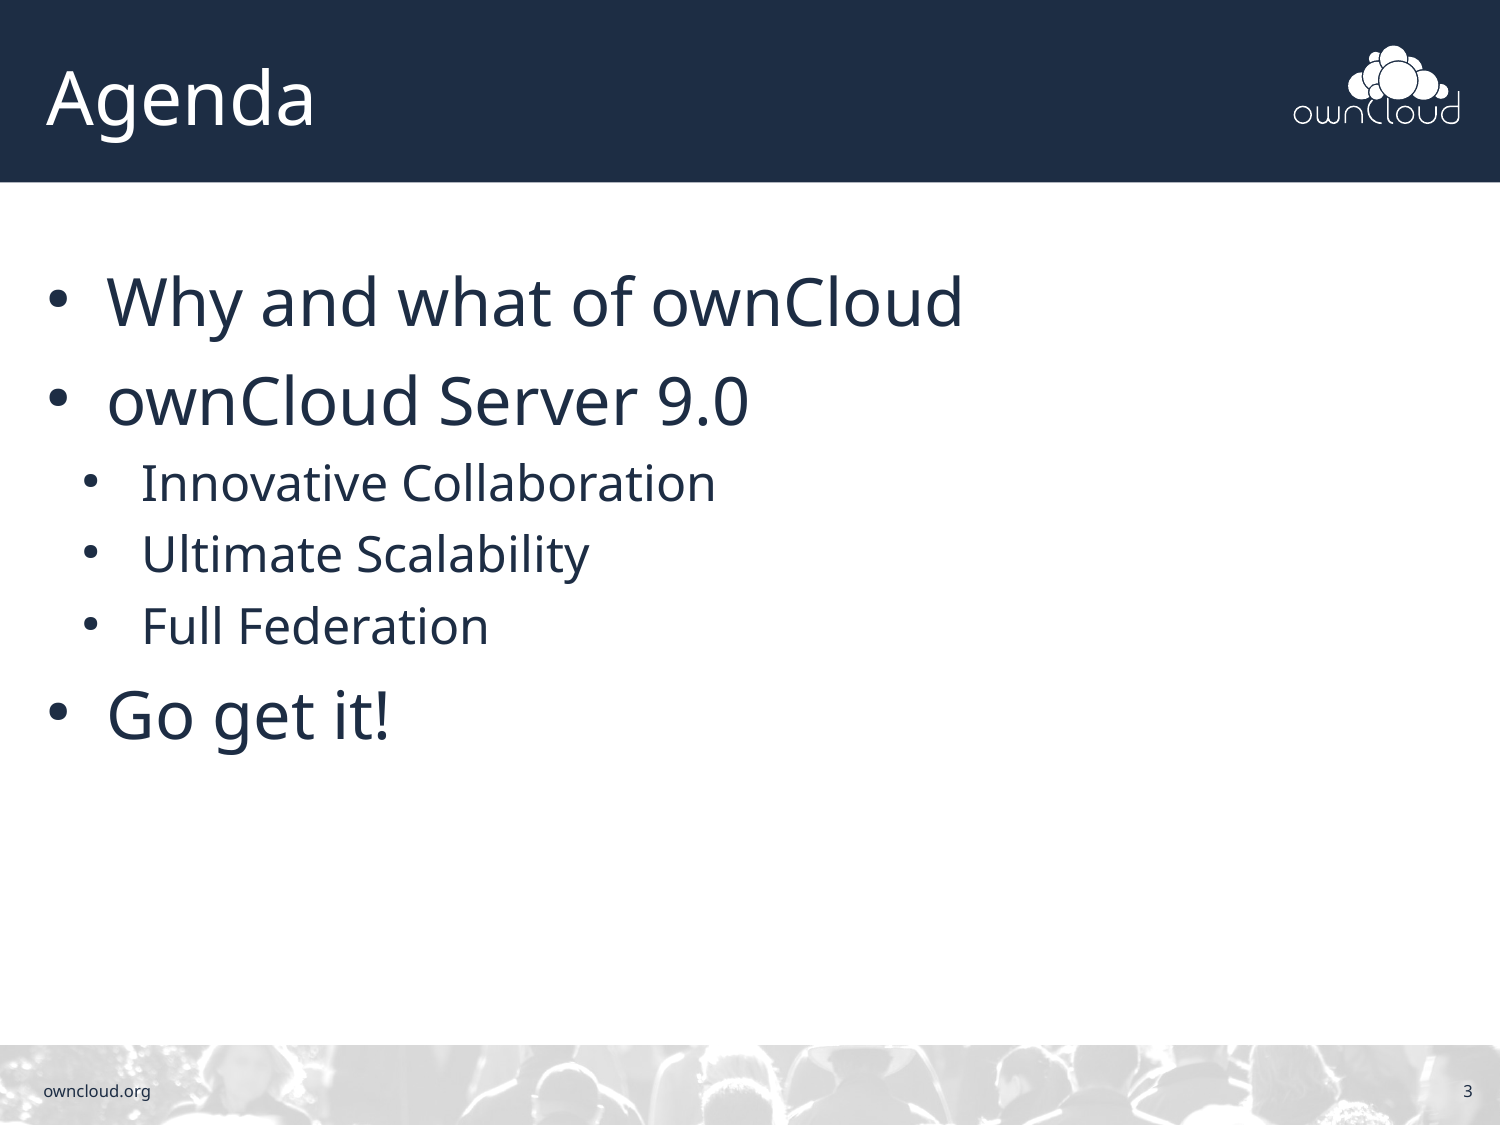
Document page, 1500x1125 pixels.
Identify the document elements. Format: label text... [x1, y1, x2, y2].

title Agenda [46, 5, 1258, 187]
picture [0, 1045, 1500, 1125]
list Why and what of ownCloud ownCloud Server 9.0 Innovative Collaboration Ultimate Scalability Full Federation Go get it! [46, 254, 1465, 1026]
